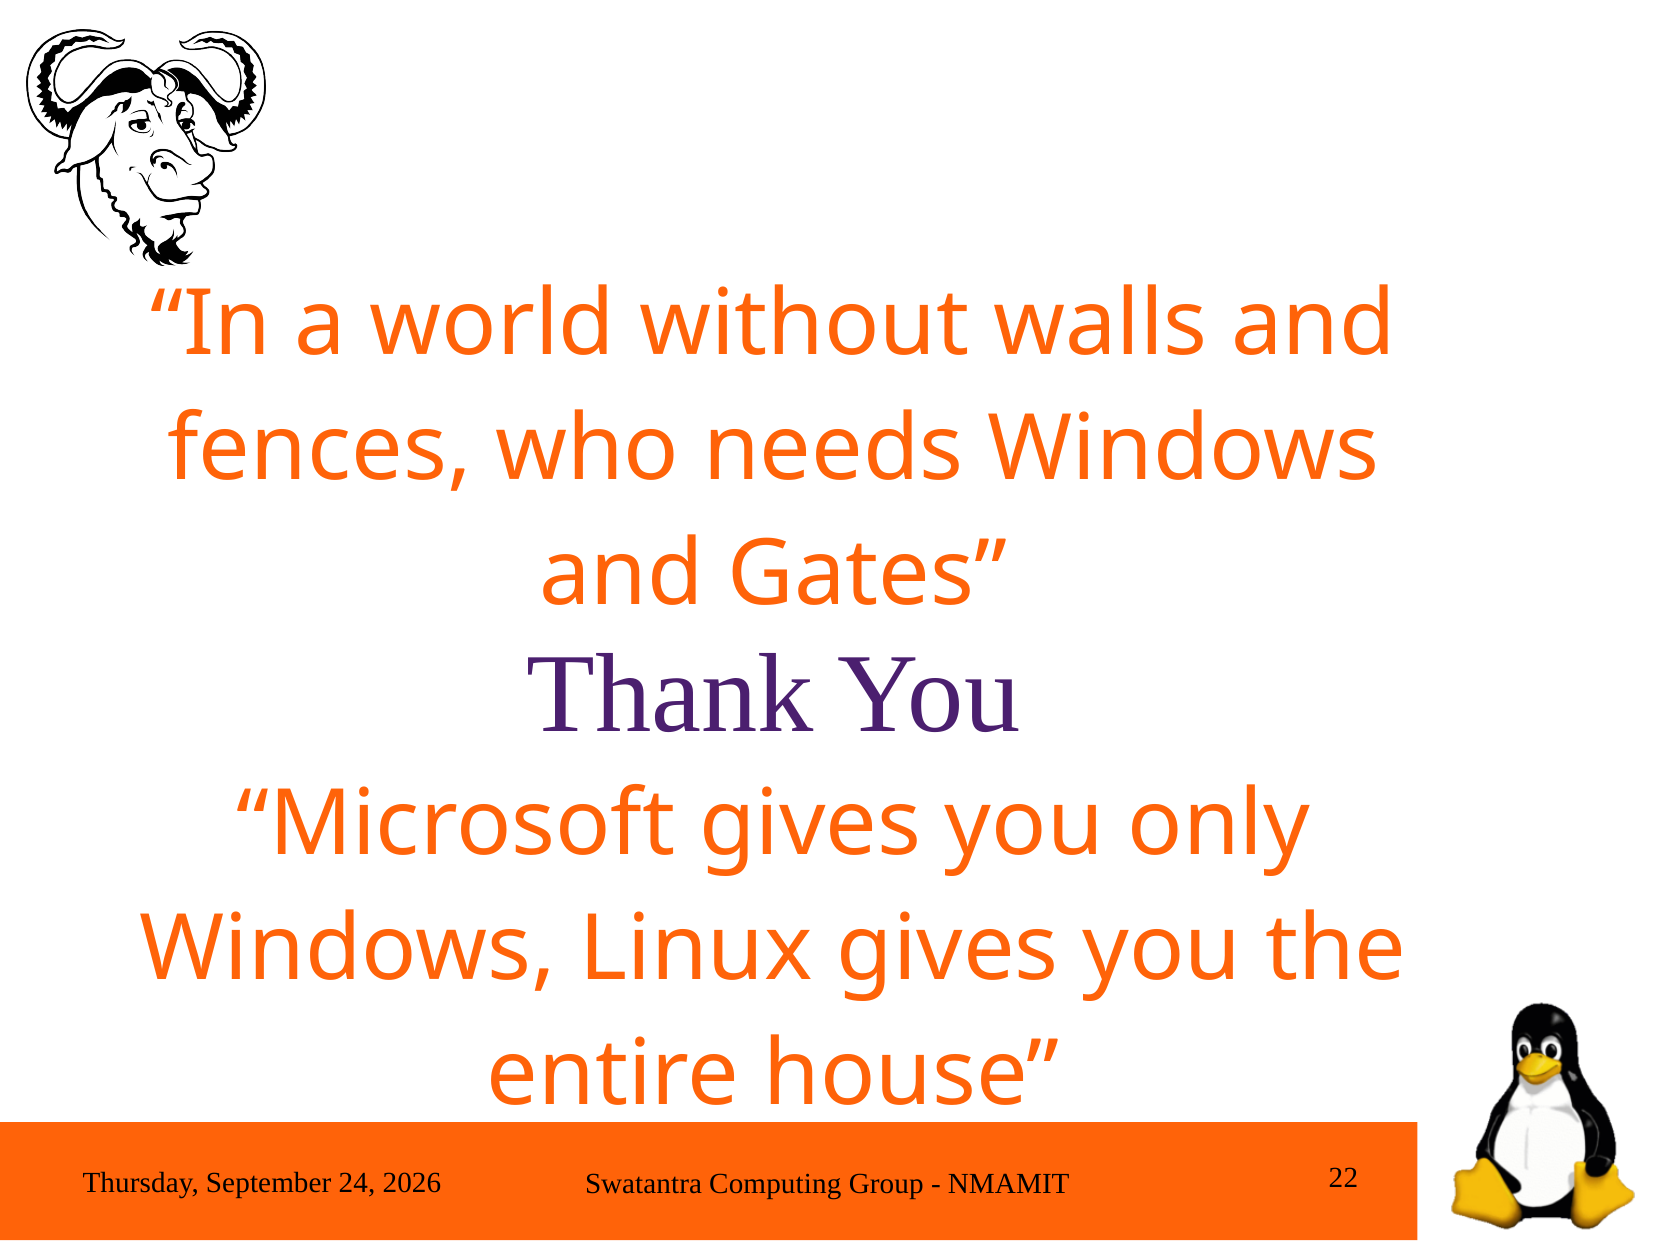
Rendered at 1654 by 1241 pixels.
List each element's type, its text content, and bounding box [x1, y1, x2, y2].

picture [26, 29, 266, 266]
picture [1446, 997, 1640, 1235]
subtitle “In a world without walls and fences, who needs Windows and Gates” Thank You “Microsoft gives you only Windows, Linux gives you the entire house” [135, 324, 1412, 1063]
